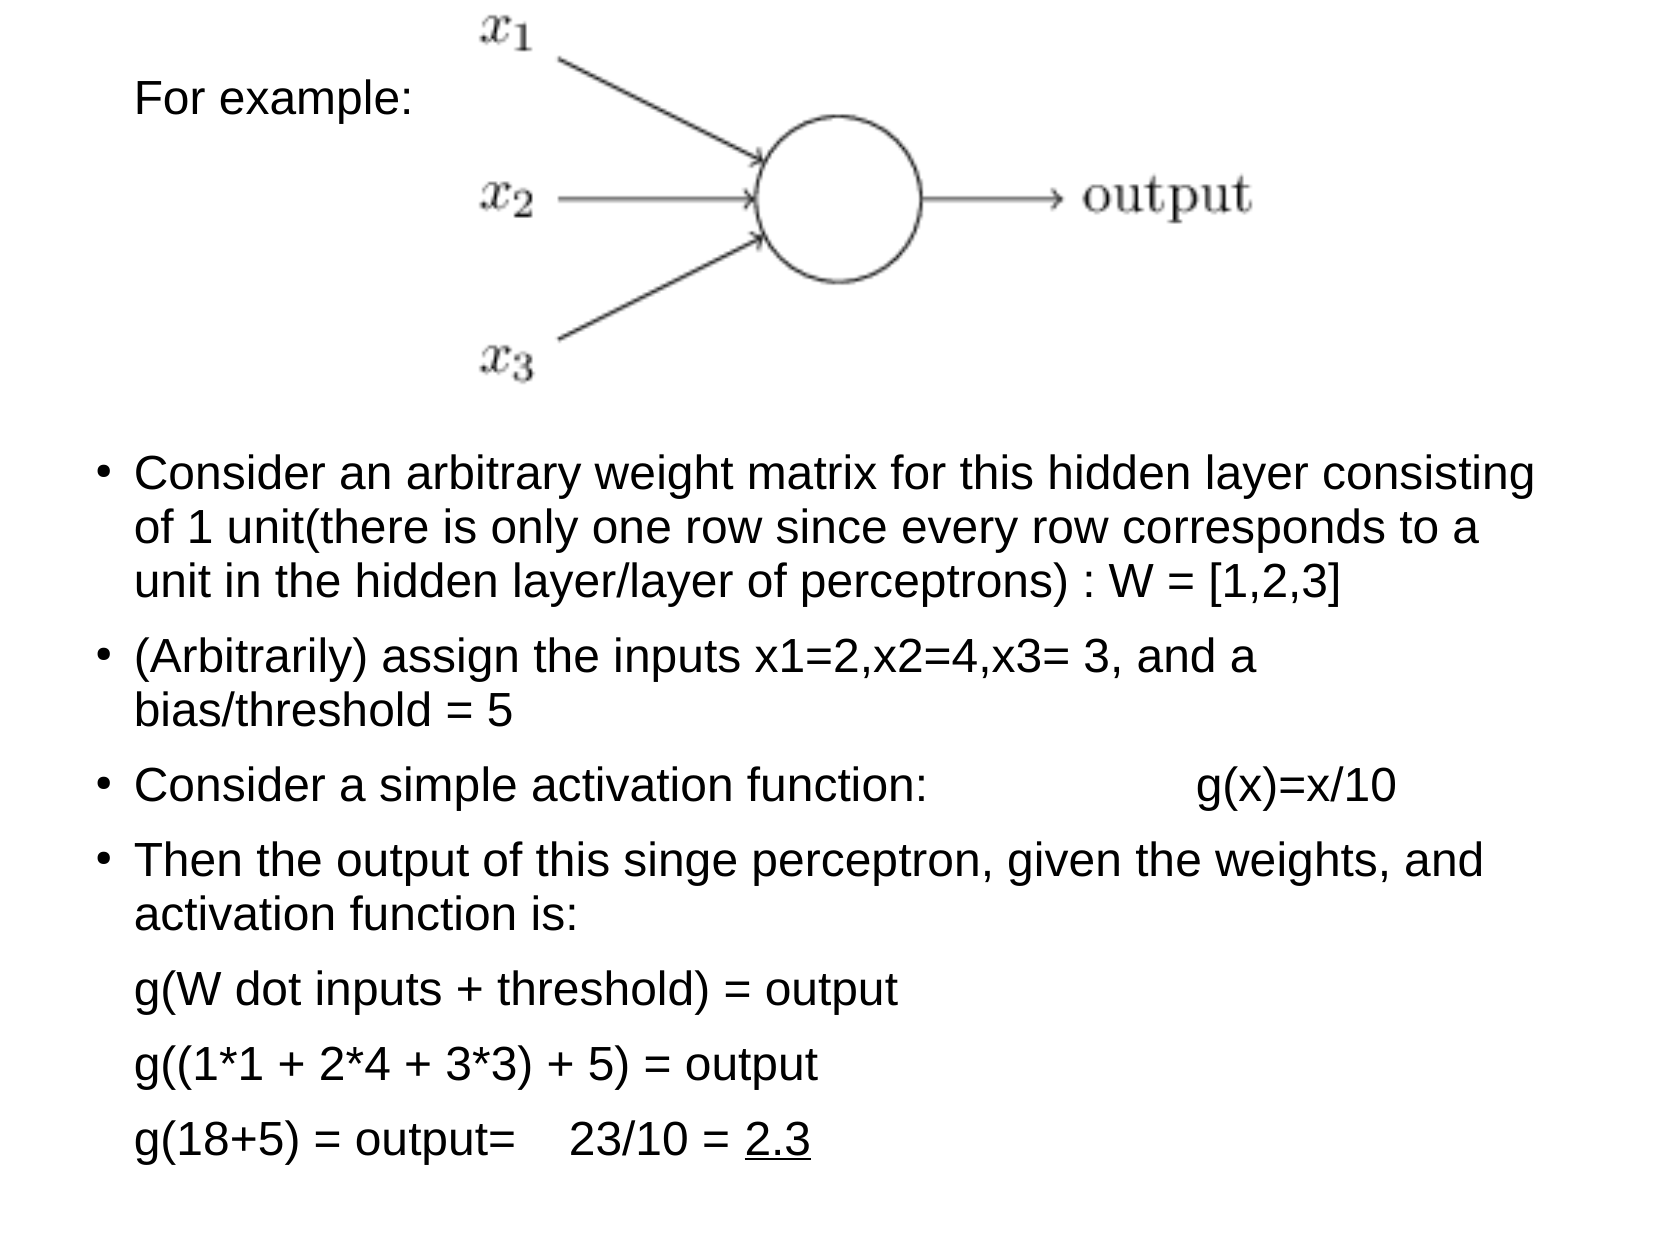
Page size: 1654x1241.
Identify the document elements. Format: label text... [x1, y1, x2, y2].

list For example: Consider an arbitrary weight matrix for this hidden layer consisting of 1 unit(there is only one row since every row corresponds to a unit in the hidden layer/layer of perceptrons) : W = [1,2,3] (Arbitrarily) assign the inputs x1=2,x2=4,x3= 3, and a bias/threshold = 5 Consider a simple activation function: g(x)=x/10 Then the output of this singe perceptron, given the weights, and activation function is: g(W dot inputs + threshold) = output g((1*1 + 2*4 + 3*3) + 5) = output g(18+5) = output= 23/10 = 2.3 [82, 70, 1571, 1193]
picture [460, 0, 1276, 402]
